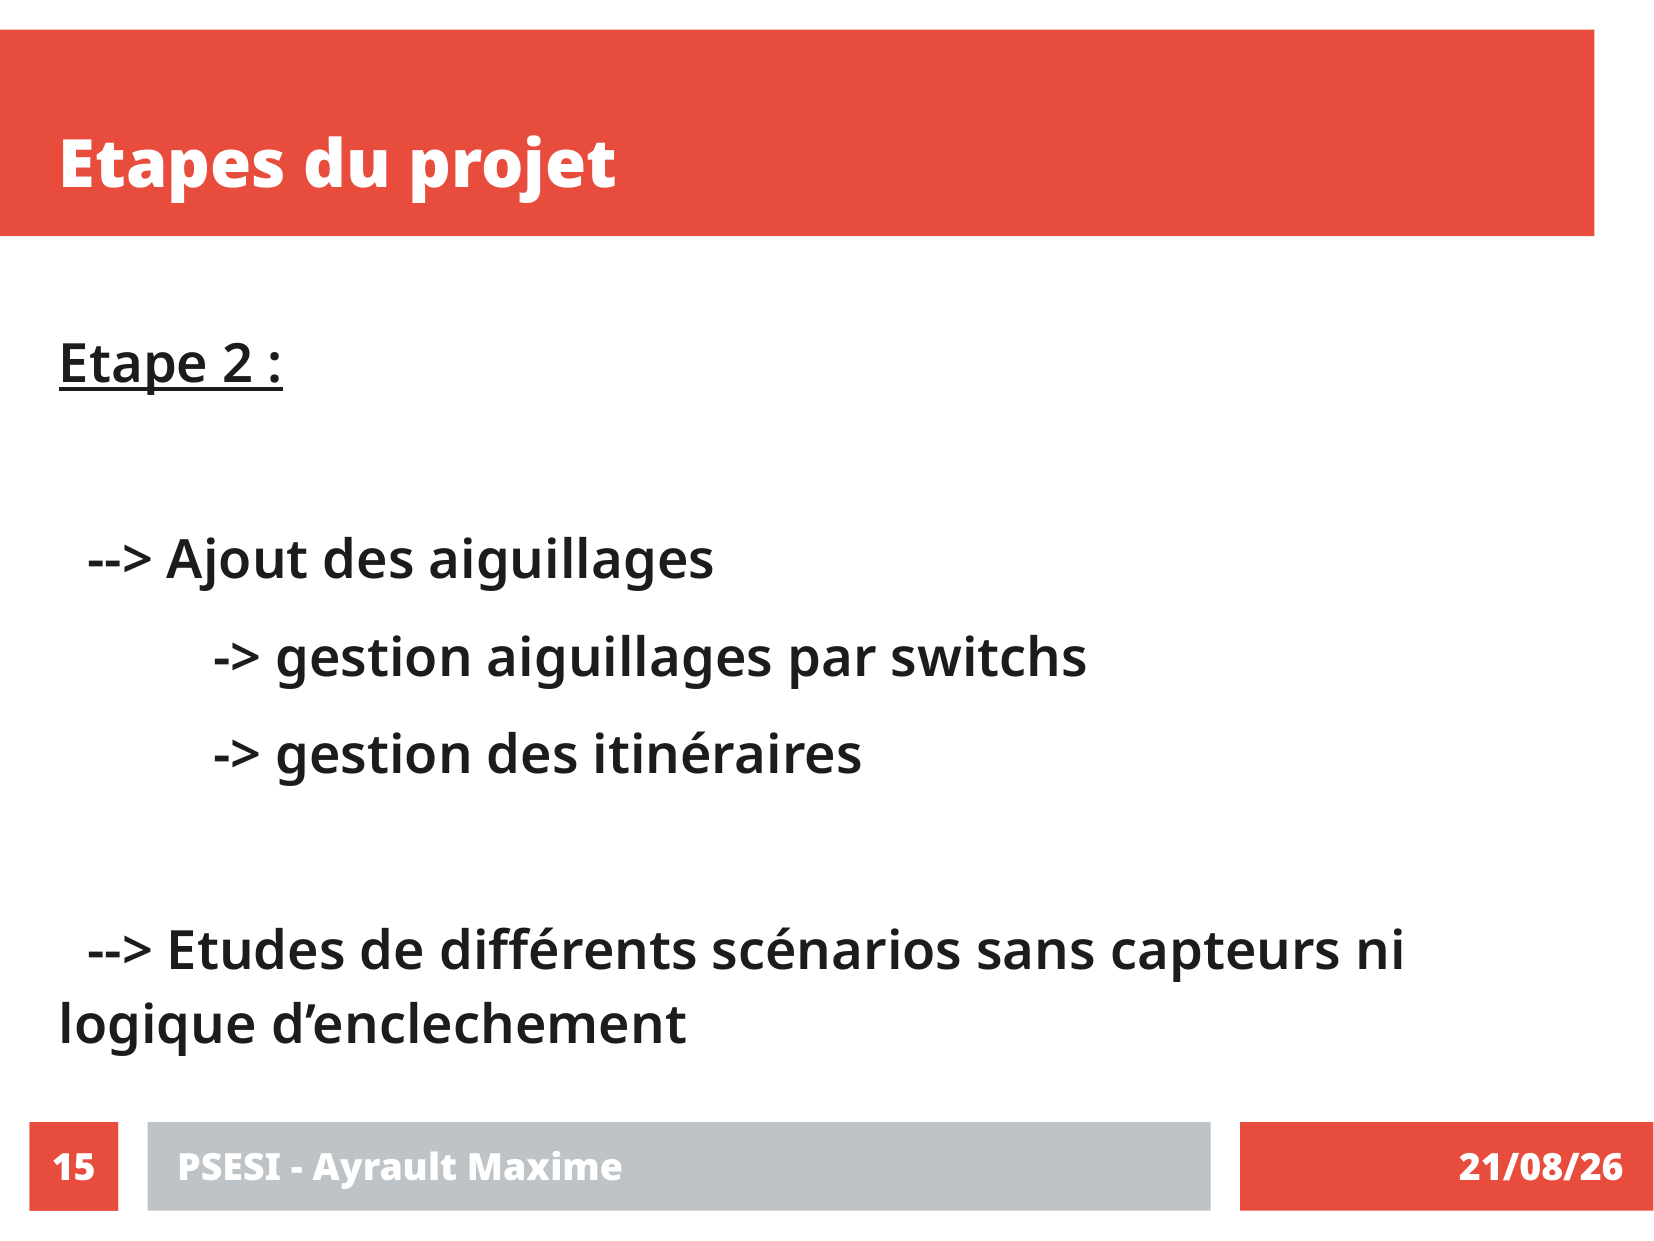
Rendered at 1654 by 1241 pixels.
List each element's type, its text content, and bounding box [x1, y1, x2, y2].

title Etapes du projet [59, 59, 1595, 207]
list Etape 2 : --> Ajout des aiguillages -> gestion aiguillages par switchs -> gestion des itinéraires --> Etudes de différents scénarios sans capteurs ni logique d’enclechement [59, 324, 1565, 1093]
